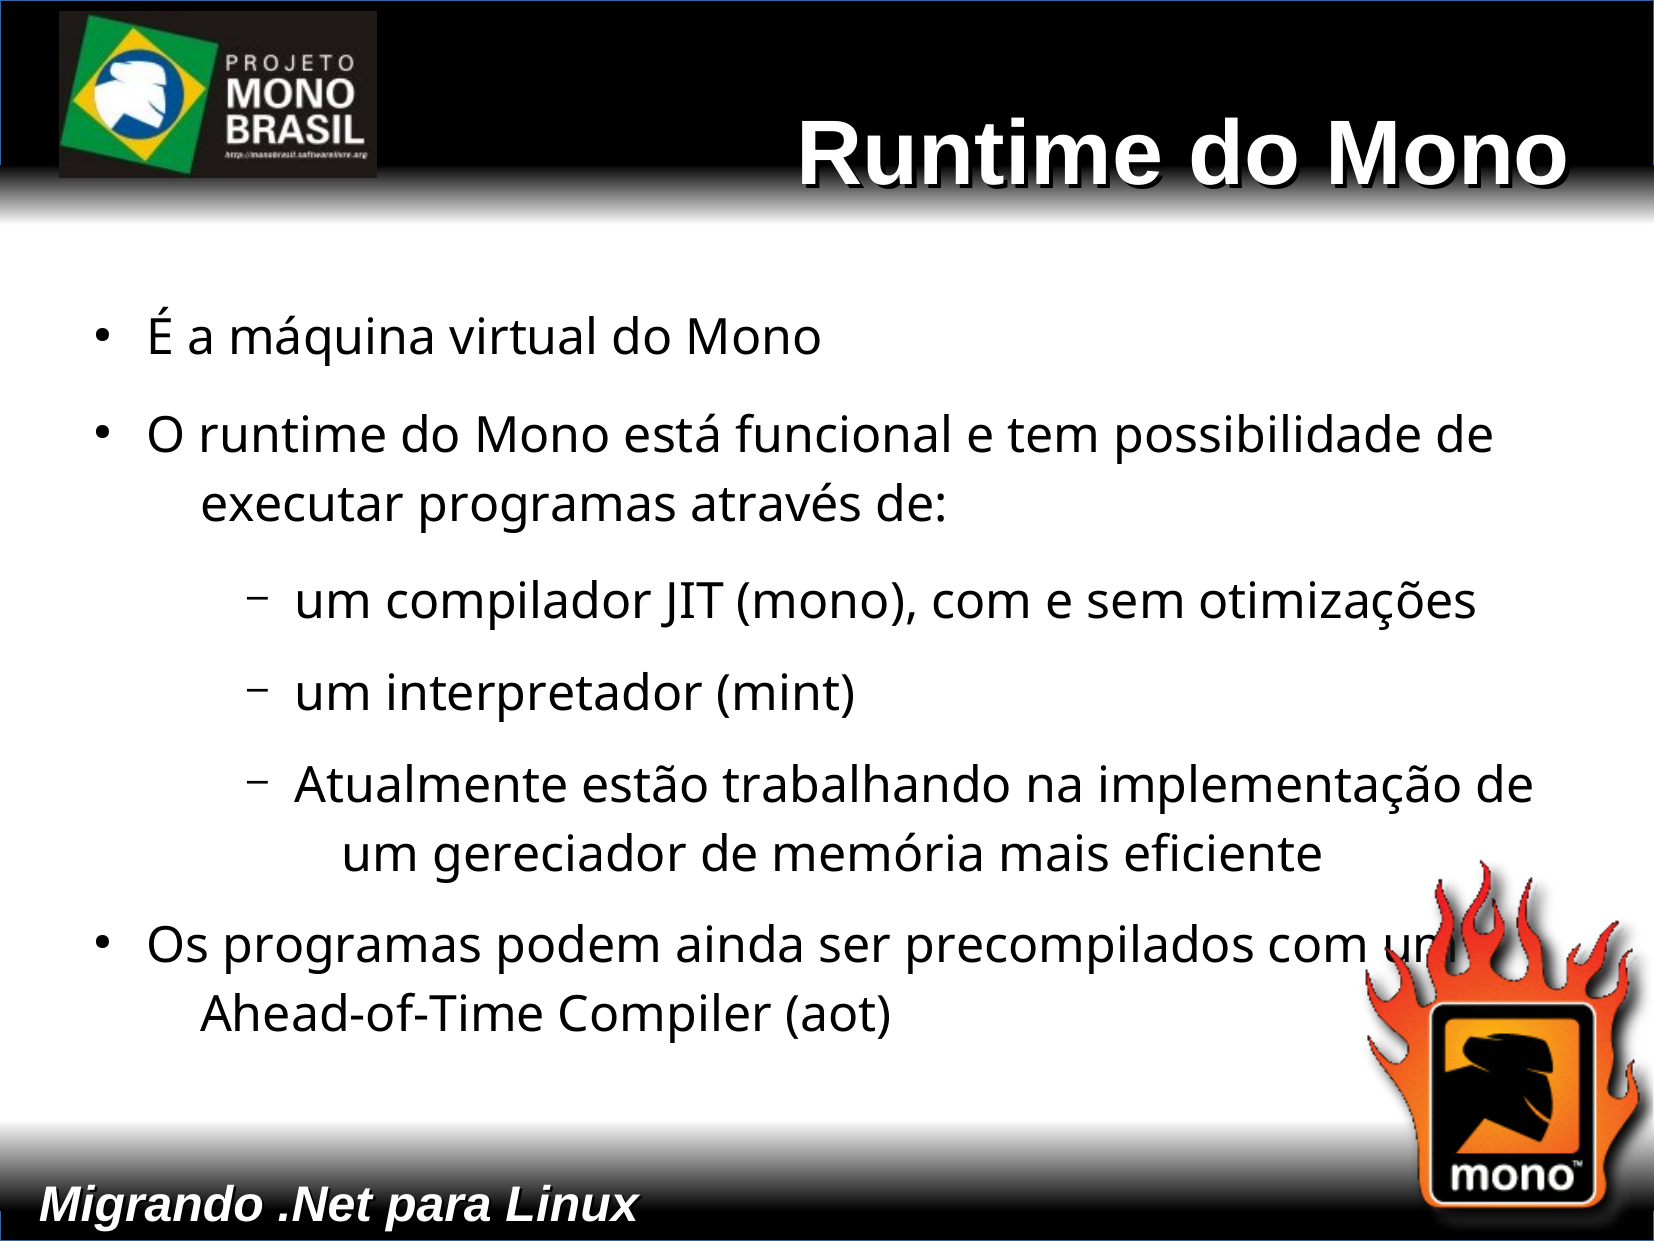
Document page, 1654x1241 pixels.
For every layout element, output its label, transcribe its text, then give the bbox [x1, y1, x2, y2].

title Runtime do Mono [82, 49, 1571, 257]
picture [1302, 805, 1654, 1241]
text_box Migrando .Net para Linux [24, 1168, 546, 1241]
list É a máquina virtual do Mono O runtime do Mono está funcional e tem possibilidade de executar programas através de: um compilador JIT (mono), com e sem otimizações um interpretador (mint) Atualmente estão trabalhando na implementação de um gereciador de memória mais eficiente Os programas podem ainda ser precompilados com um Ahead-of-Time Compiler (aot) [58, 301, 1572, 1117]
picture [59, 11, 377, 178]
